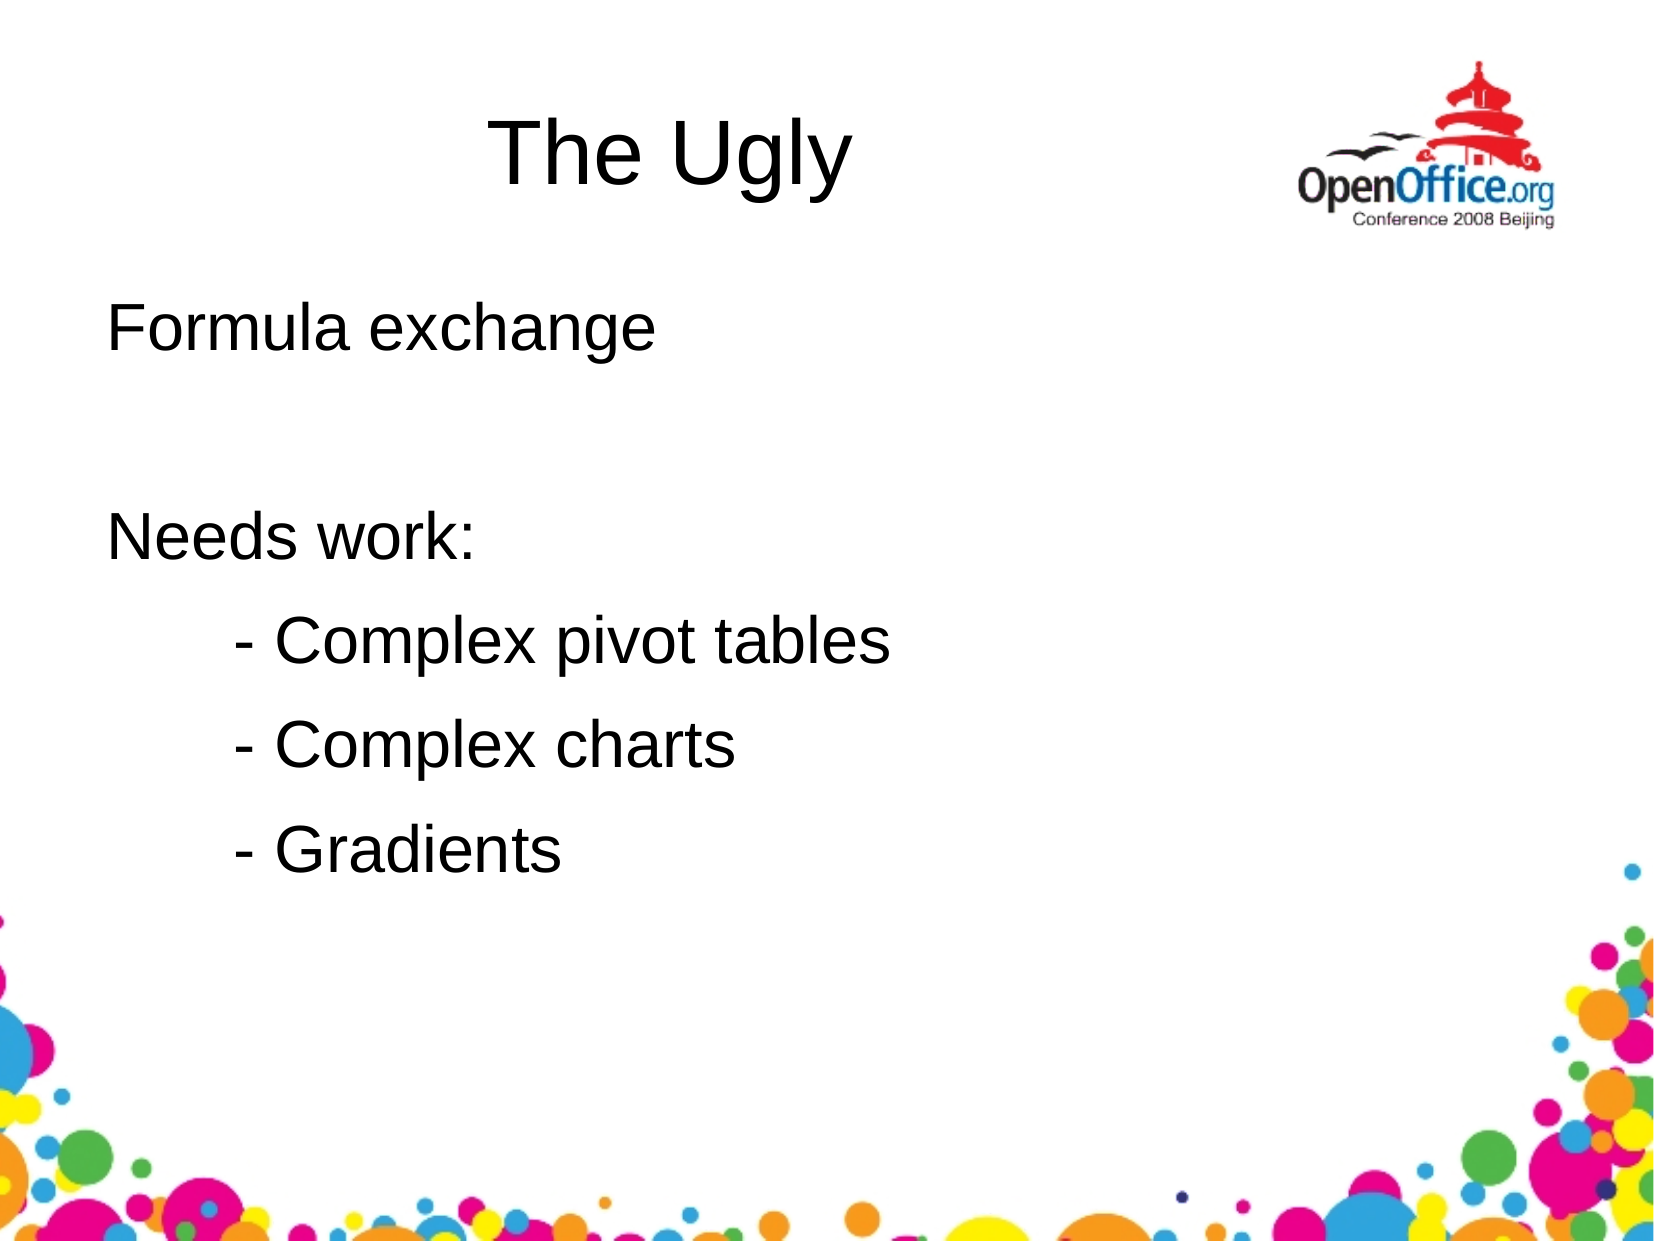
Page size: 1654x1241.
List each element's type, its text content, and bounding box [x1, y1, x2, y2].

picture [1285, 51, 1569, 250]
list Formula exchange Needs work: - Complex pivot tables - Complex charts - Gradients [88, 290, 1577, 1109]
title The Ugly [82, 49, 1258, 257]
picture [0, 810, 1654, 1241]
